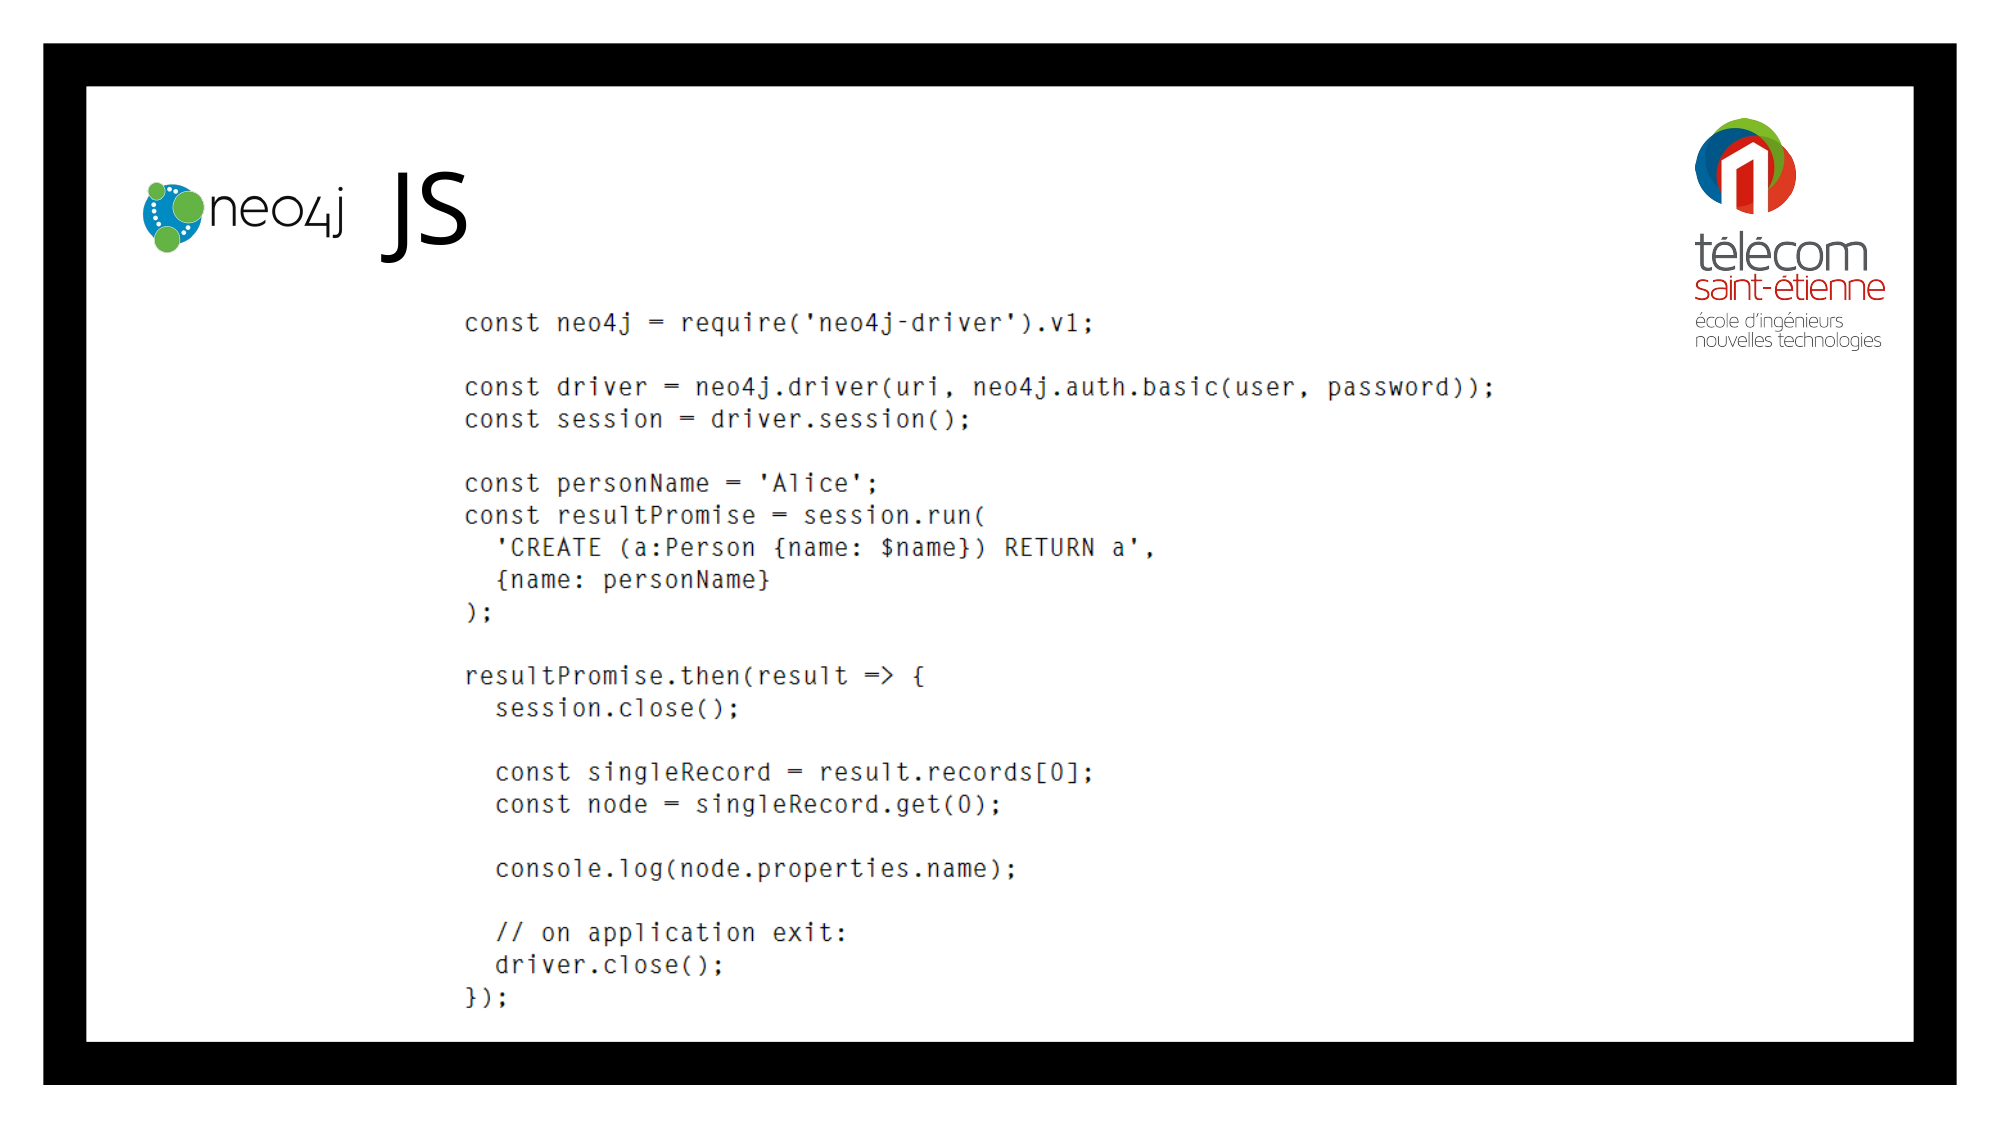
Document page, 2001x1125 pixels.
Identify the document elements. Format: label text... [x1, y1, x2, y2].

picture [1715, 134, 1730, 138]
title JS [369, 138, 1849, 304]
picture [134, 160, 351, 274]
picture [1695, 118, 1885, 351]
picture [445, 289, 1515, 1026]
